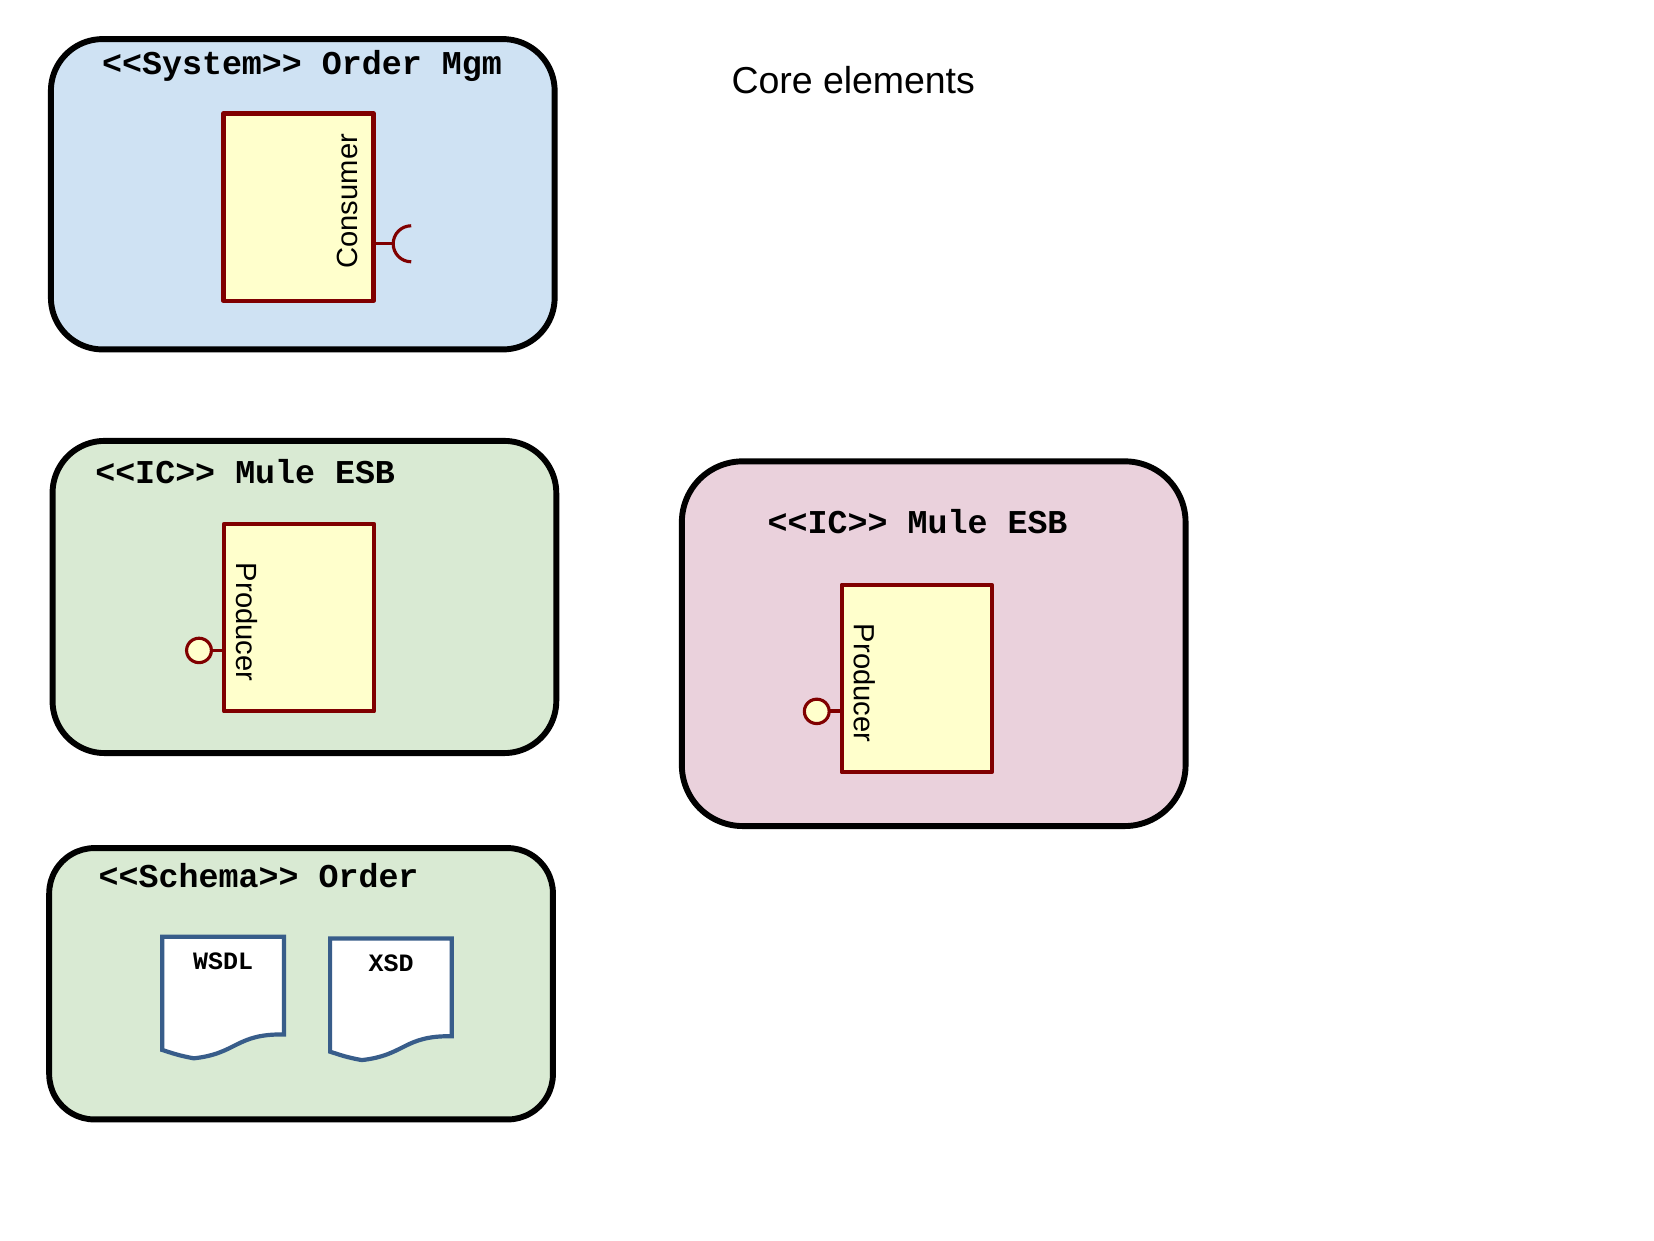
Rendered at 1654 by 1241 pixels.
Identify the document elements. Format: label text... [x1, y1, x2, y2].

text_box <<IC>> Mule ESB [80, 447, 463, 501]
text_box <<System>> Order Mgm [87, 39, 531, 92]
text_box Producer [222, 537, 273, 697]
text_box WSDL [131, 936, 315, 1013]
text_box <<IC>> Mule ESB [752, 498, 1135, 552]
text_box <<Schema>> Order [83, 852, 505, 906]
text_box Core elements [716, 51, 991, 109]
text_box XSD [299, 938, 483, 1044]
text_box [50, 41, 555, 350]
text_box Consumer [320, 118, 371, 294]
text_box [681, 461, 1186, 827]
text_box [49, 848, 553, 1120]
text_box Producer [840, 598, 891, 758]
text_box [52, 440, 557, 754]
